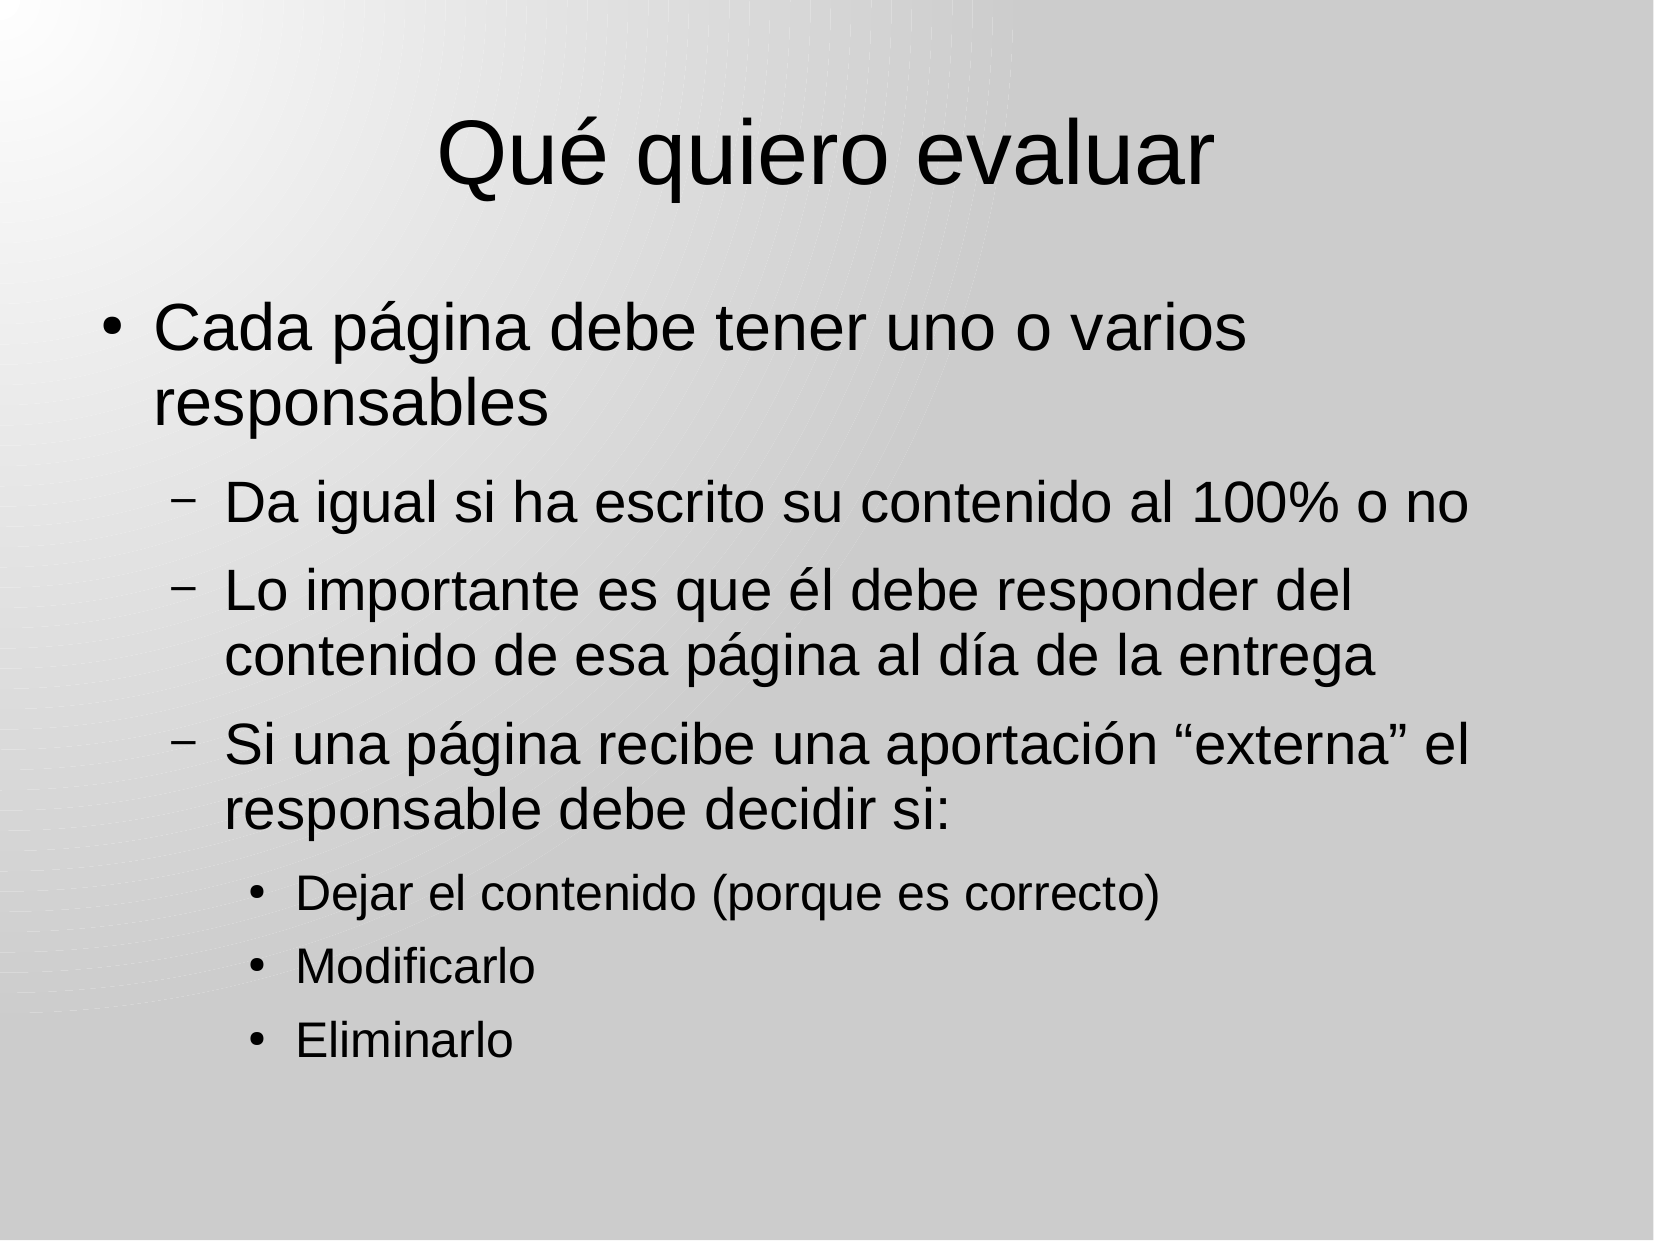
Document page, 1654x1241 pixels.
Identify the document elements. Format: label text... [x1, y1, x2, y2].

list Cada página debe tener uno o varios responsables Da igual si ha escrito su contenido al 100% o no Lo importante es que él debe responder del contenido de esa página al día de la entrega Si una página recibe una aportación “externa” el responsable debe decidir si: Dejar el contenido (porque es correcto) Modificarlo Eliminarlo [82, 290, 1538, 1109]
title Qué quiero evaluar [82, 49, 1571, 257]
